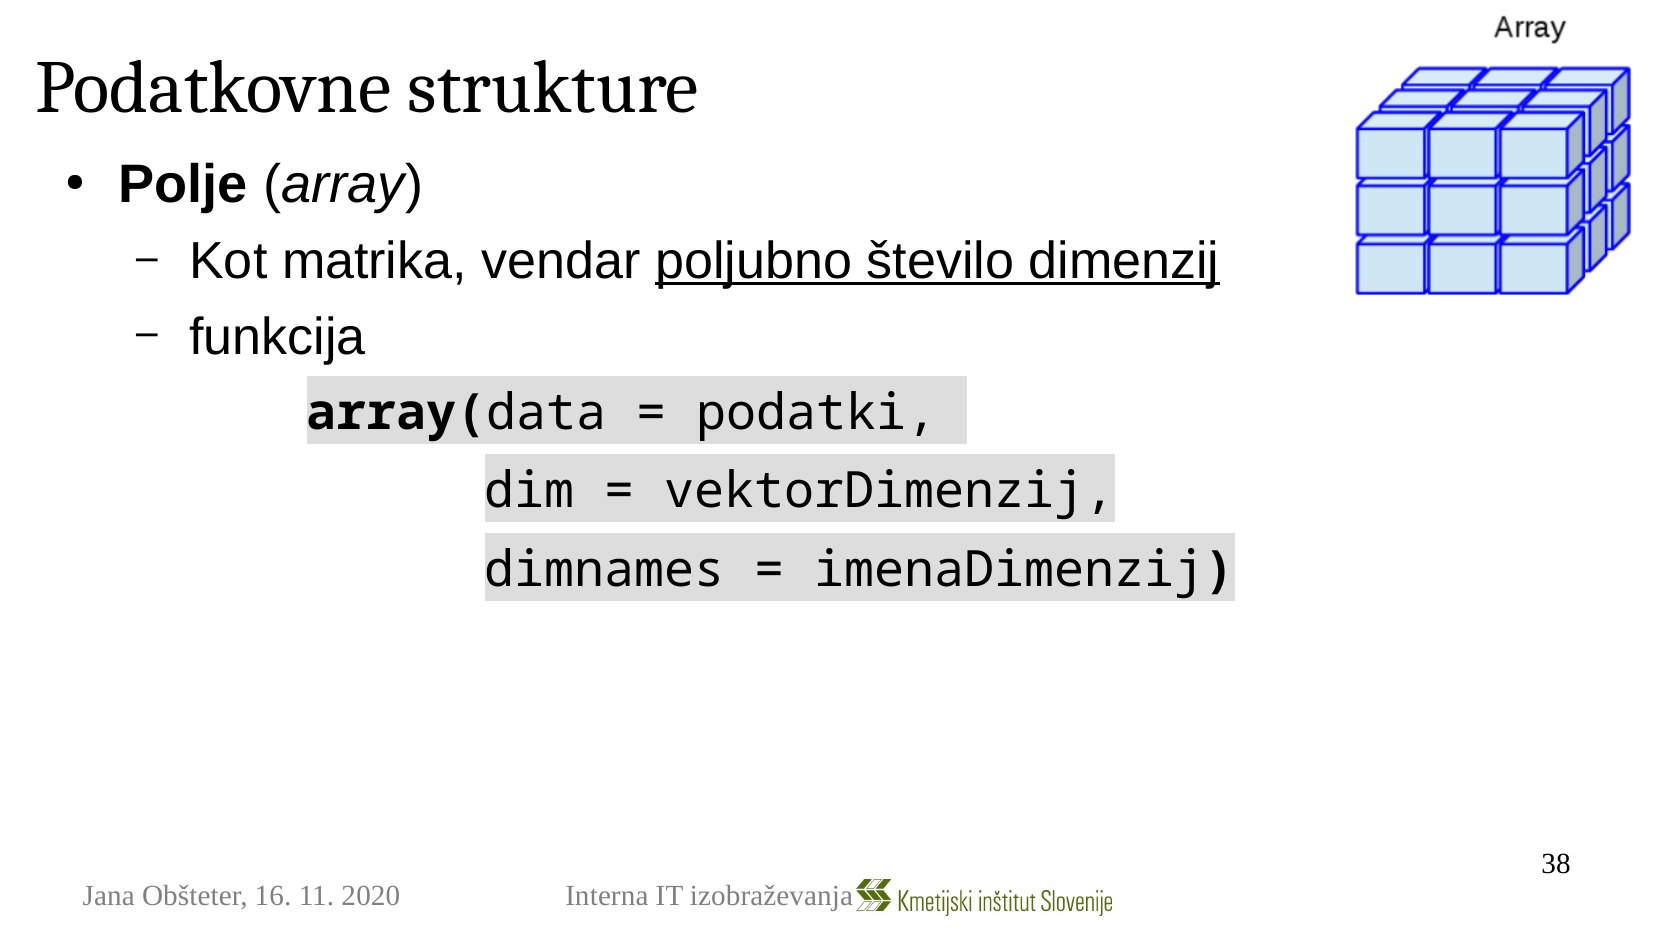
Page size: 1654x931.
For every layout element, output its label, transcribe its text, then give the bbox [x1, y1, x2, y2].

picture [1312, 0, 1654, 317]
picture [856, 879, 1112, 916]
title Podatkovne strukture [35, 21, 1312, 154]
list Polje (array) Kot matrika, vendar poljubno število dimenzij funkcija array(data = podatki, dim = vektorDimenzij, dimnames = imenaDimenzij) [47, 144, 1552, 815]
